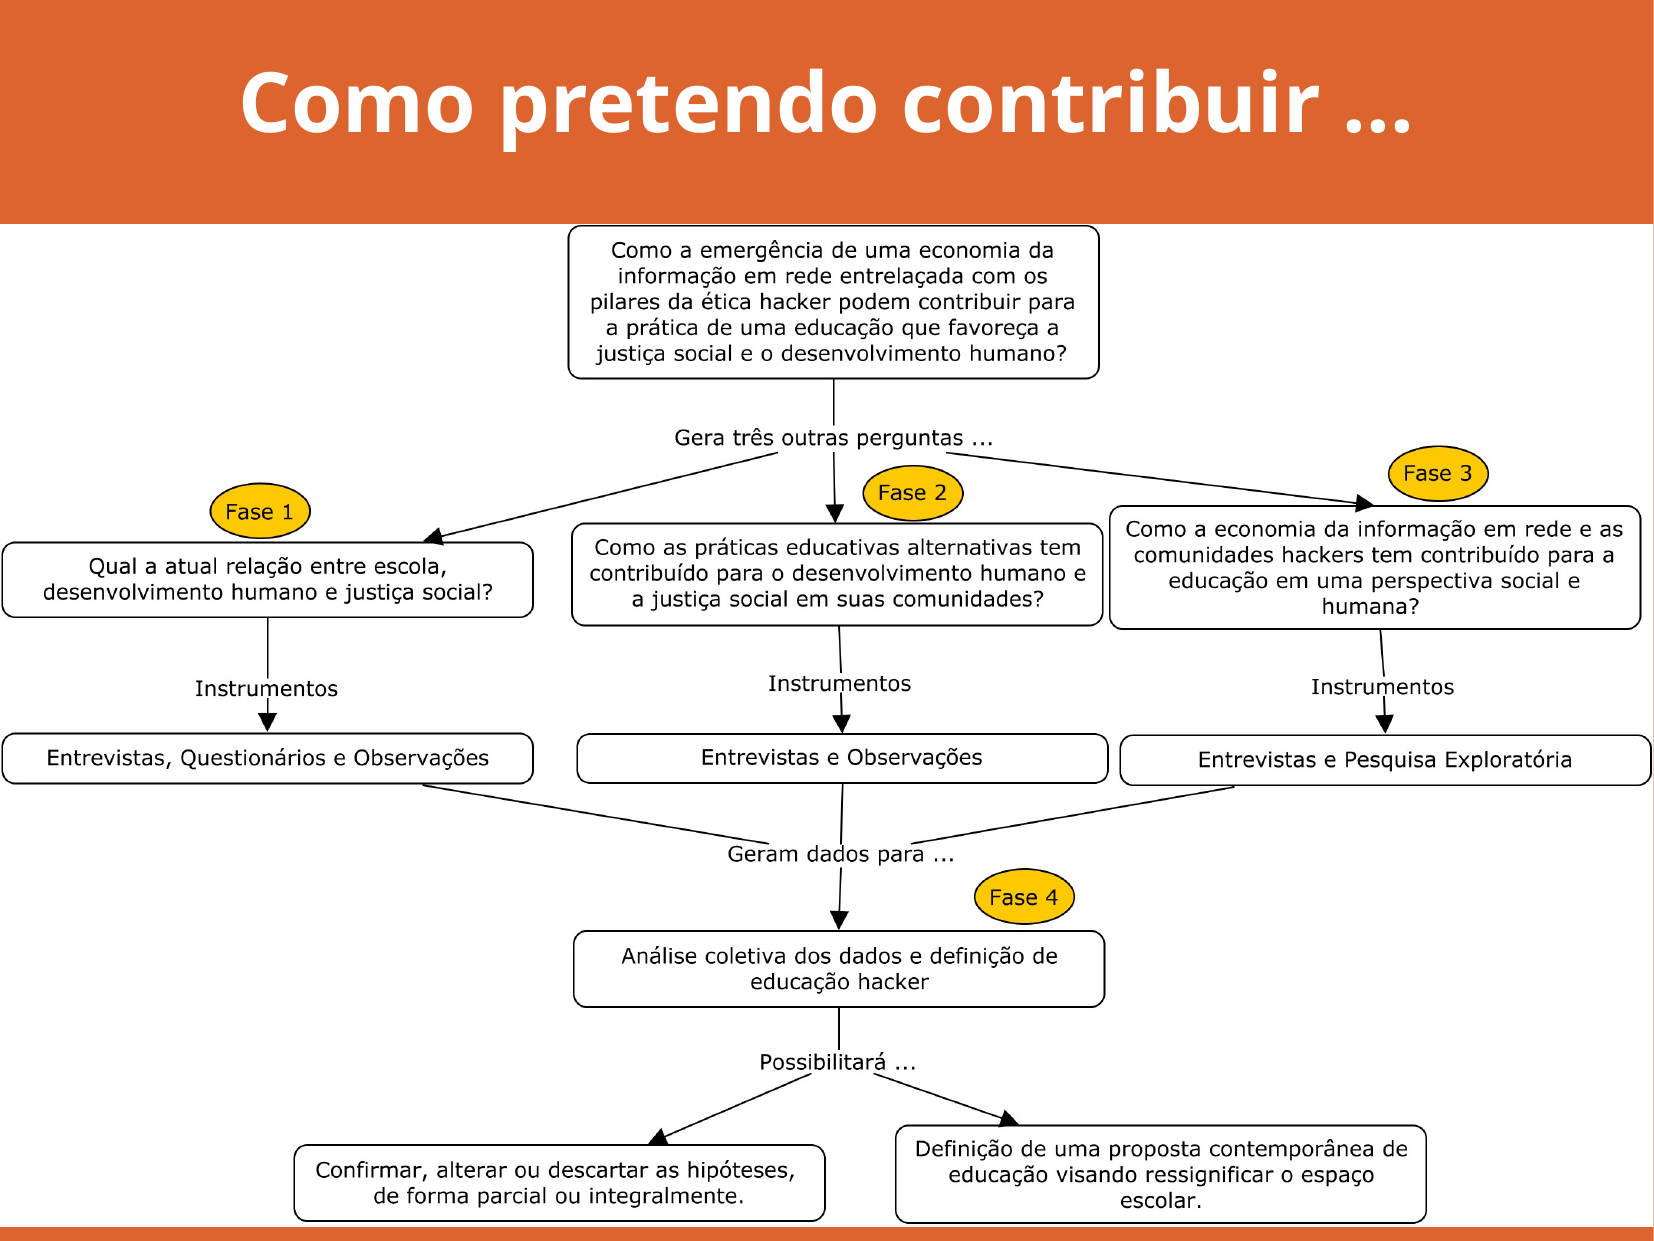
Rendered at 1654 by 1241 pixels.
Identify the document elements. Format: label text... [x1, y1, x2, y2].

picture [0, 201, 1654, 1241]
text_box Como pretendo contribuir ... [0, 0, 1654, 201]
